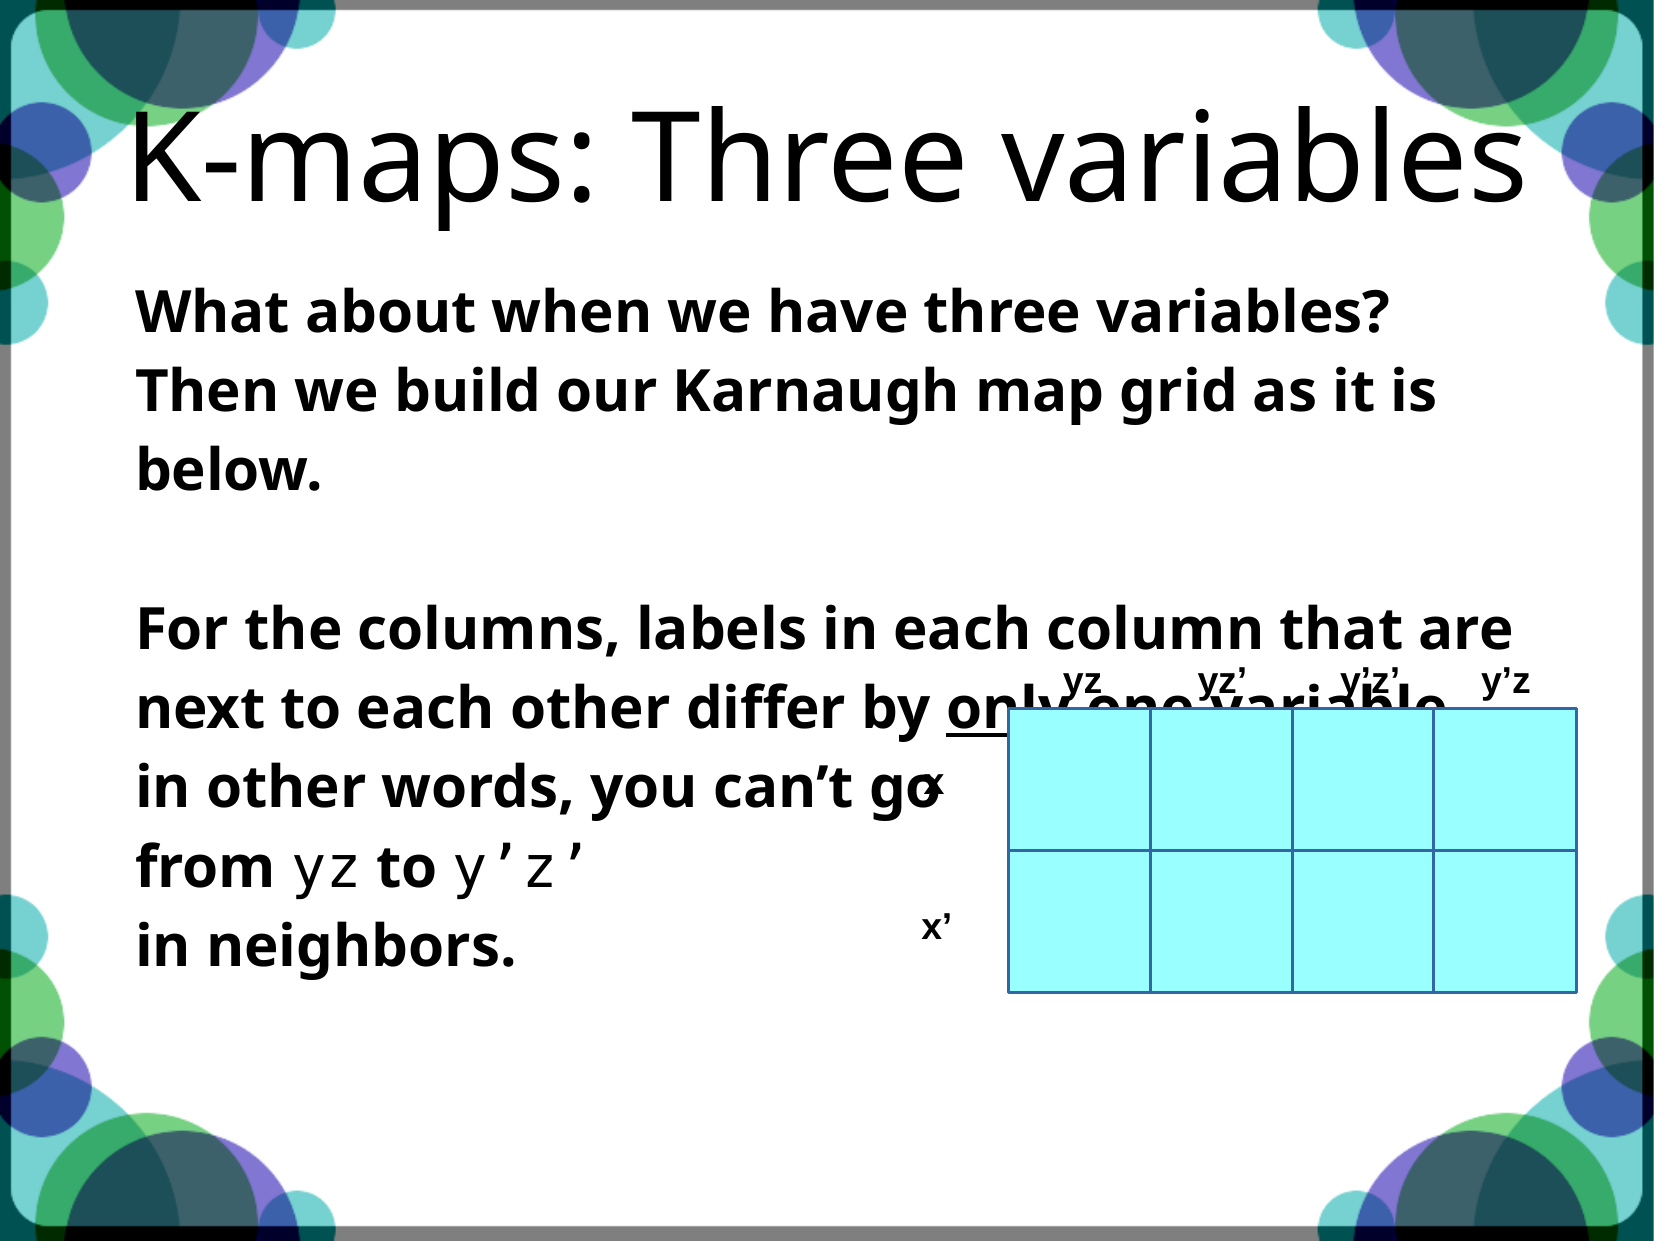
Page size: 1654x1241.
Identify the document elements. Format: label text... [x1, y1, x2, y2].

text_box What about when we have three variables? Then we build our Karnaugh map grid as it is below. For the columns, labels in each column that are next to each other differ by only one variable – in other words, you can’t go from yz to y’z’ in neighbors. [135, 270, 1531, 943]
text_box [1008, 708, 1577, 993]
text_box y’z’ [1298, 651, 1433, 709]
text_box yz’ [1150, 651, 1295, 708]
text_box yz [1008, 651, 1150, 708]
text_box x [895, 710, 973, 853]
text_box y’z [1433, 651, 1579, 709]
title K-maps: Three variables [82, 49, 1571, 257]
picture [0, 0, 1654, 1241]
text_box x’ [901, 853, 973, 999]
